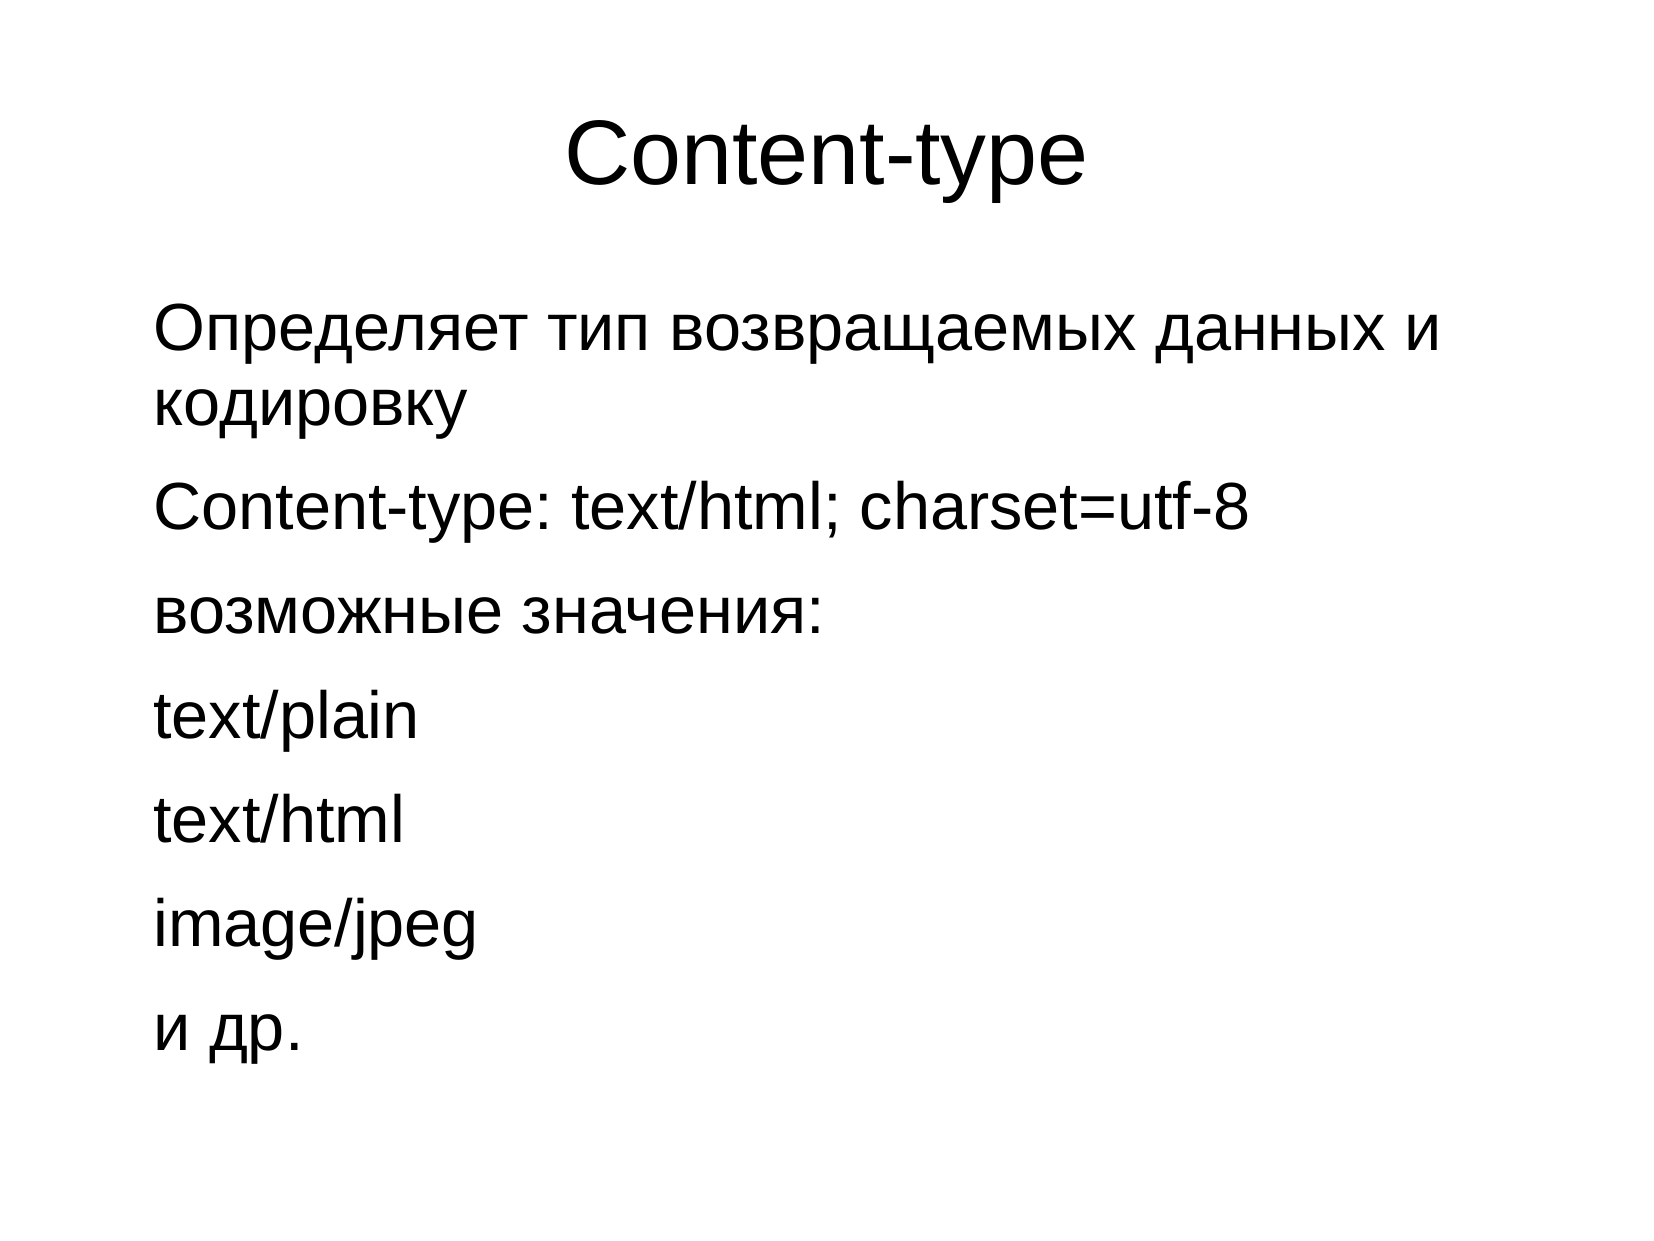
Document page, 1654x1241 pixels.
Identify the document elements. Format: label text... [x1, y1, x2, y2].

list Определяет тип возвращаемых данных и кодировку Content-type: text/html; charset=utf-8 возможные значения: text/plain text/html image/jpeg и др. [82, 290, 1571, 1109]
title Content-type [82, 49, 1571, 257]
